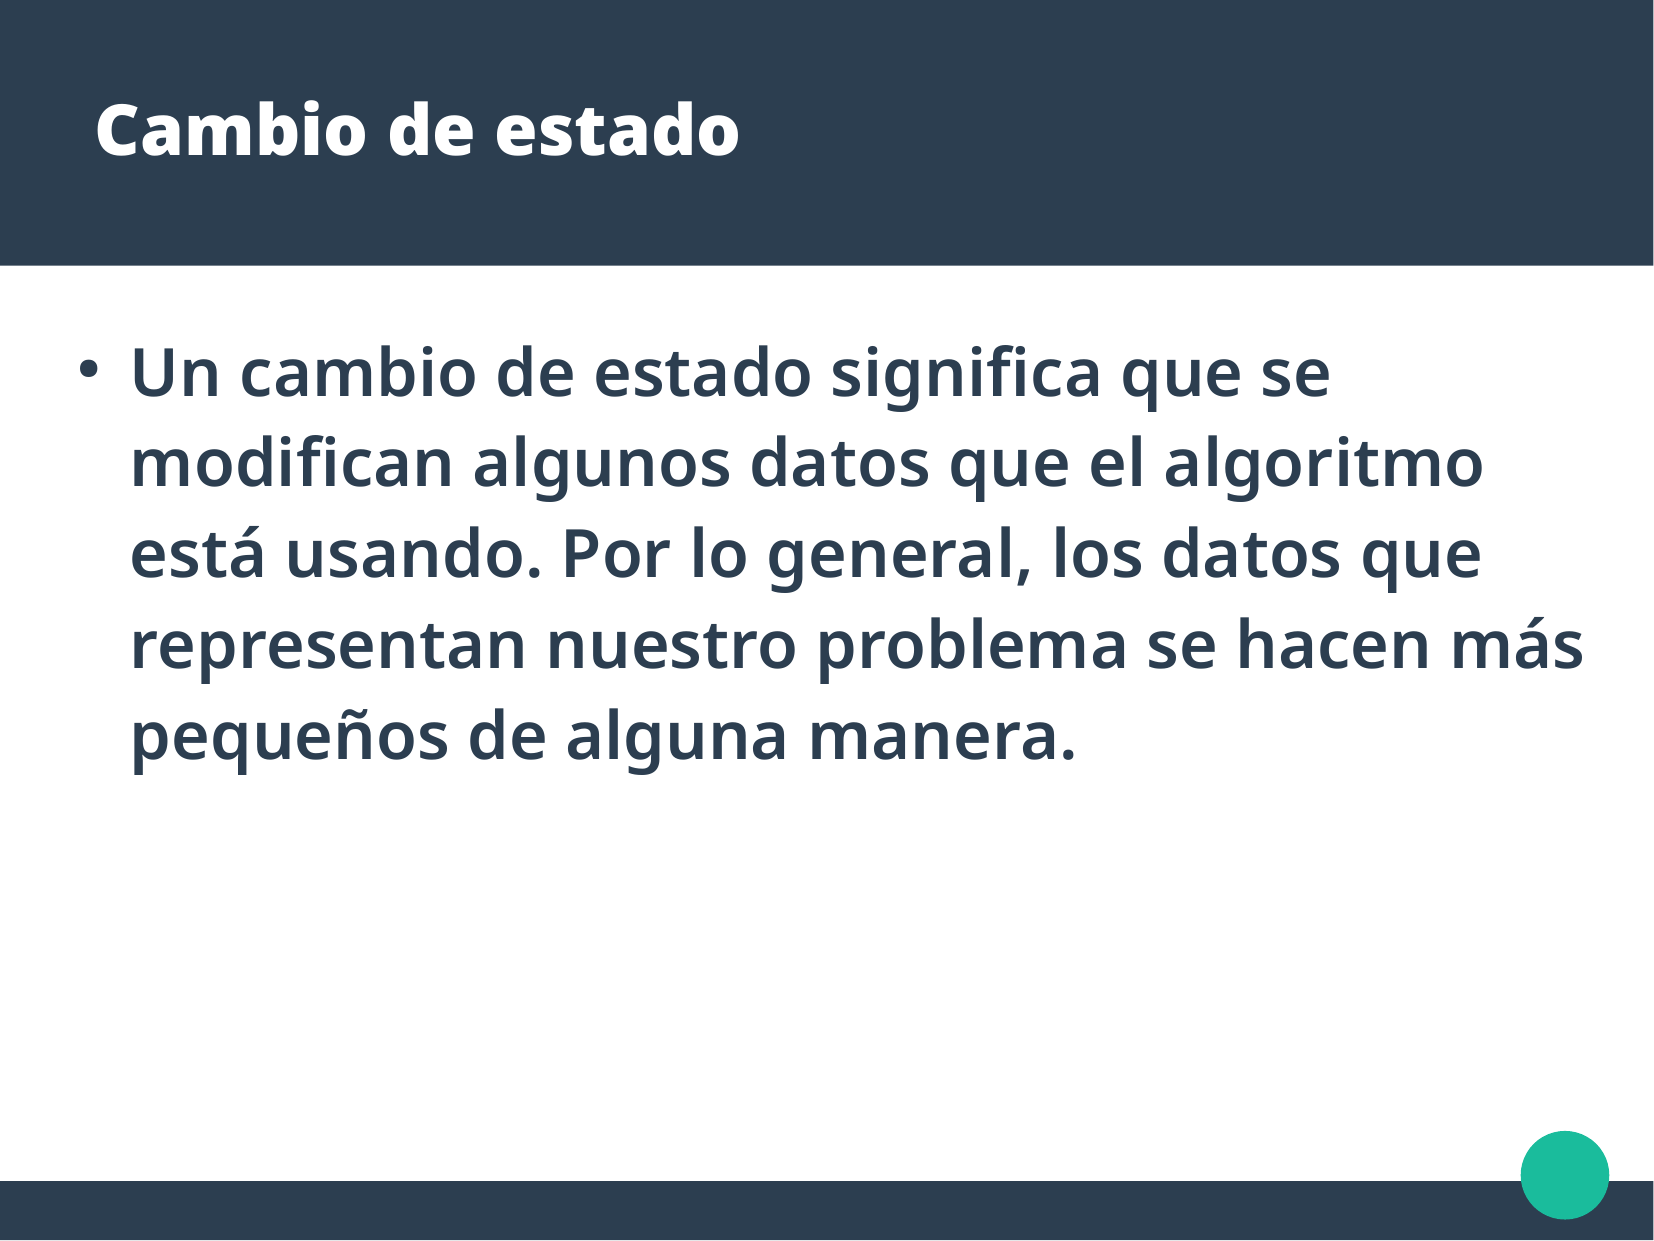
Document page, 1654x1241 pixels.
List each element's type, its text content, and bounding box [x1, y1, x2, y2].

list Un cambio de estado significa que se modifican algunos datos que el algoritmo está usando. Por lo general, los datos que representan nuestro problema se hacen más pequeños de alguna manera. [59, 324, 1595, 1152]
title Cambio de estado [59, 49, 1595, 207]
